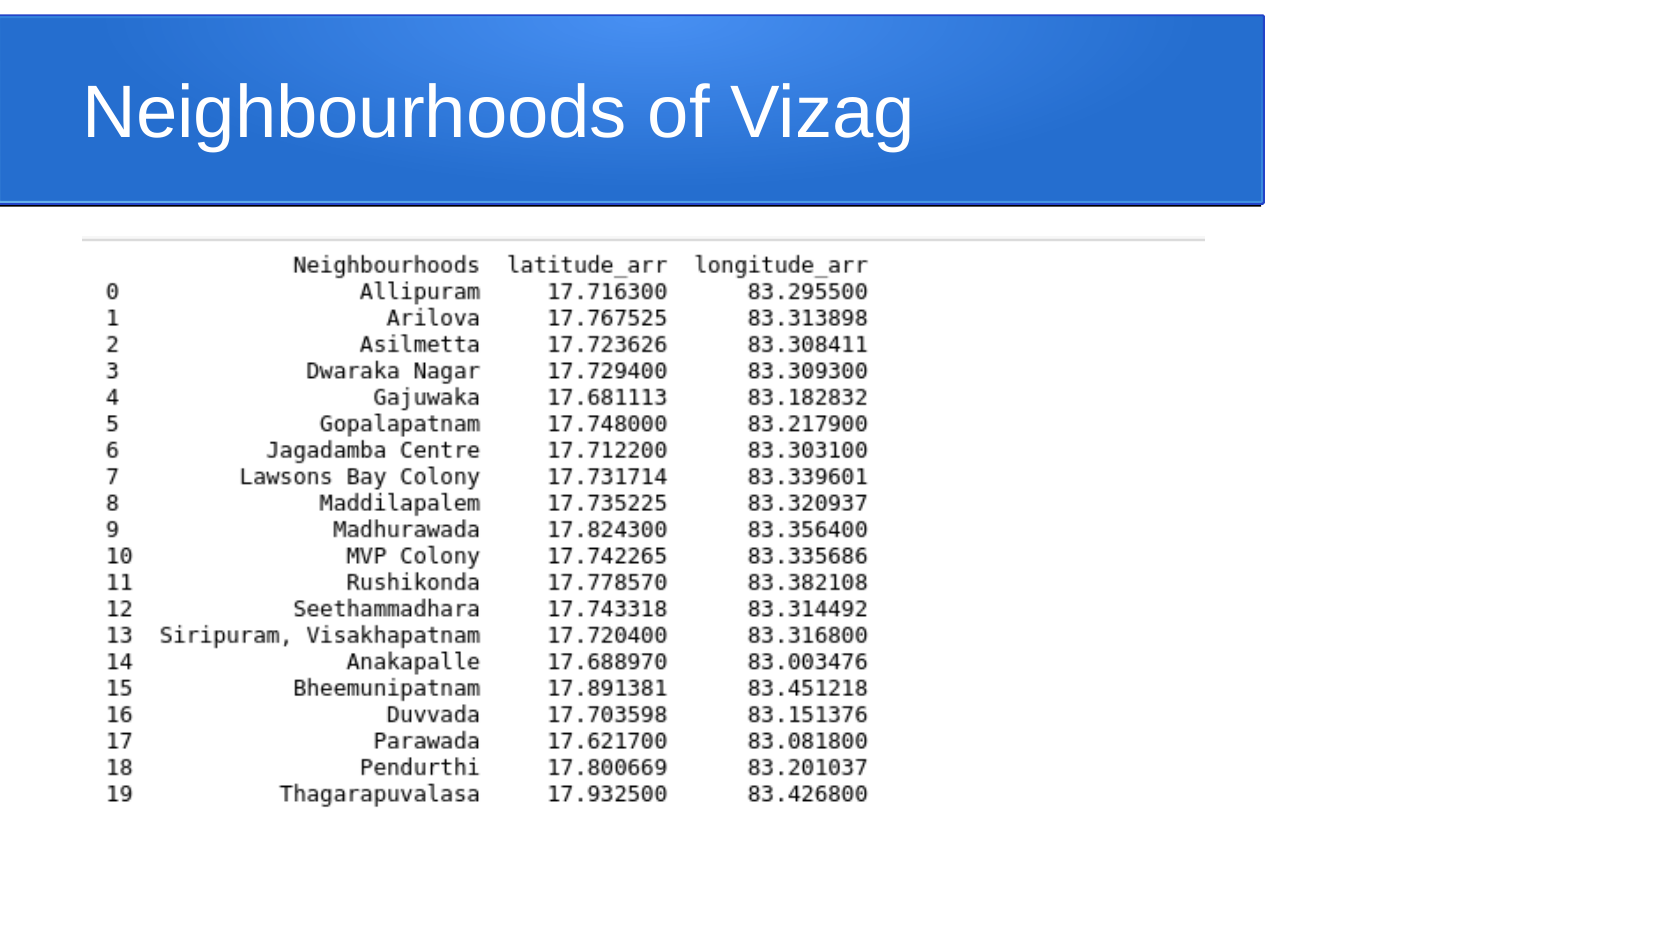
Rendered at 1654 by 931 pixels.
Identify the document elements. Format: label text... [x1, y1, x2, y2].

picture [82, 236, 1205, 867]
title Neighbourhoods of Vizag [82, 35, 1235, 189]
